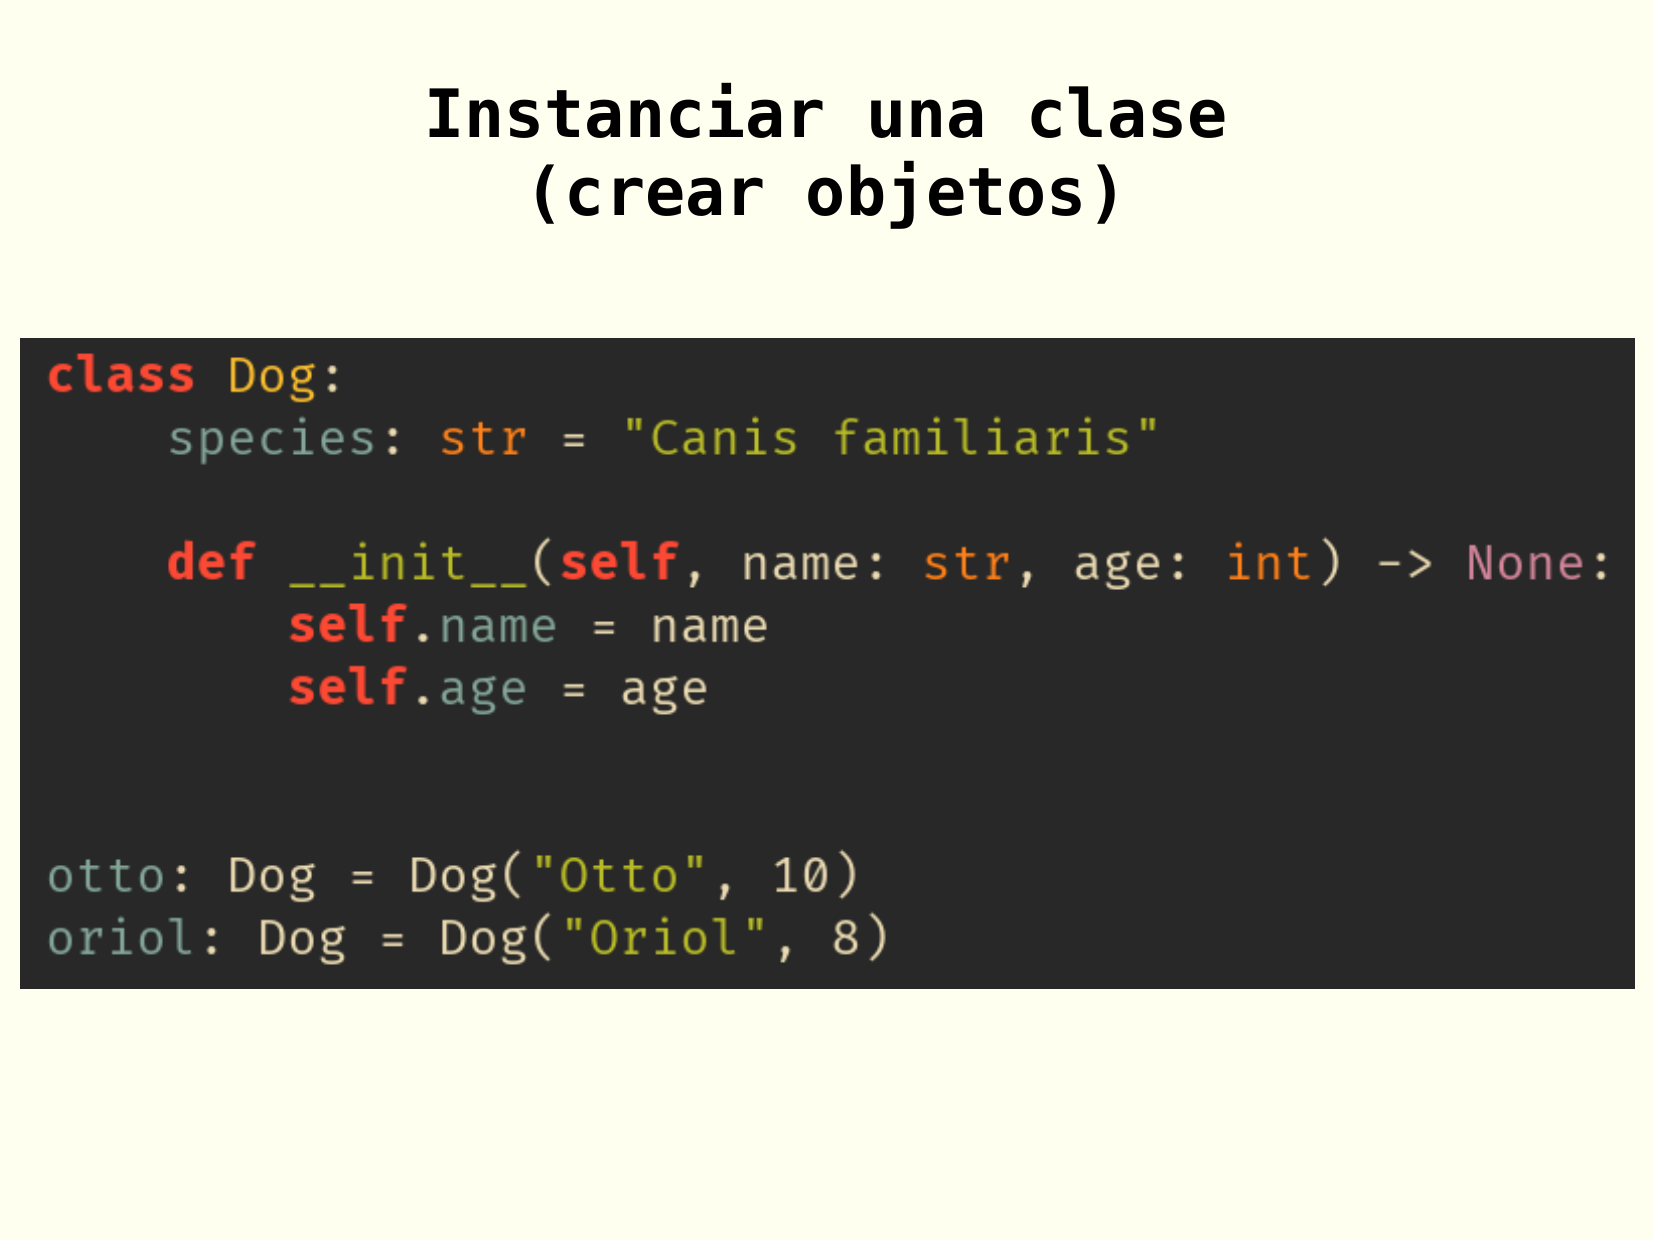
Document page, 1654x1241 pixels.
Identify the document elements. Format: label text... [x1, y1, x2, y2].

picture [20, 338, 1635, 989]
title Instanciar una clase (crear objetos) [82, 49, 1571, 257]
